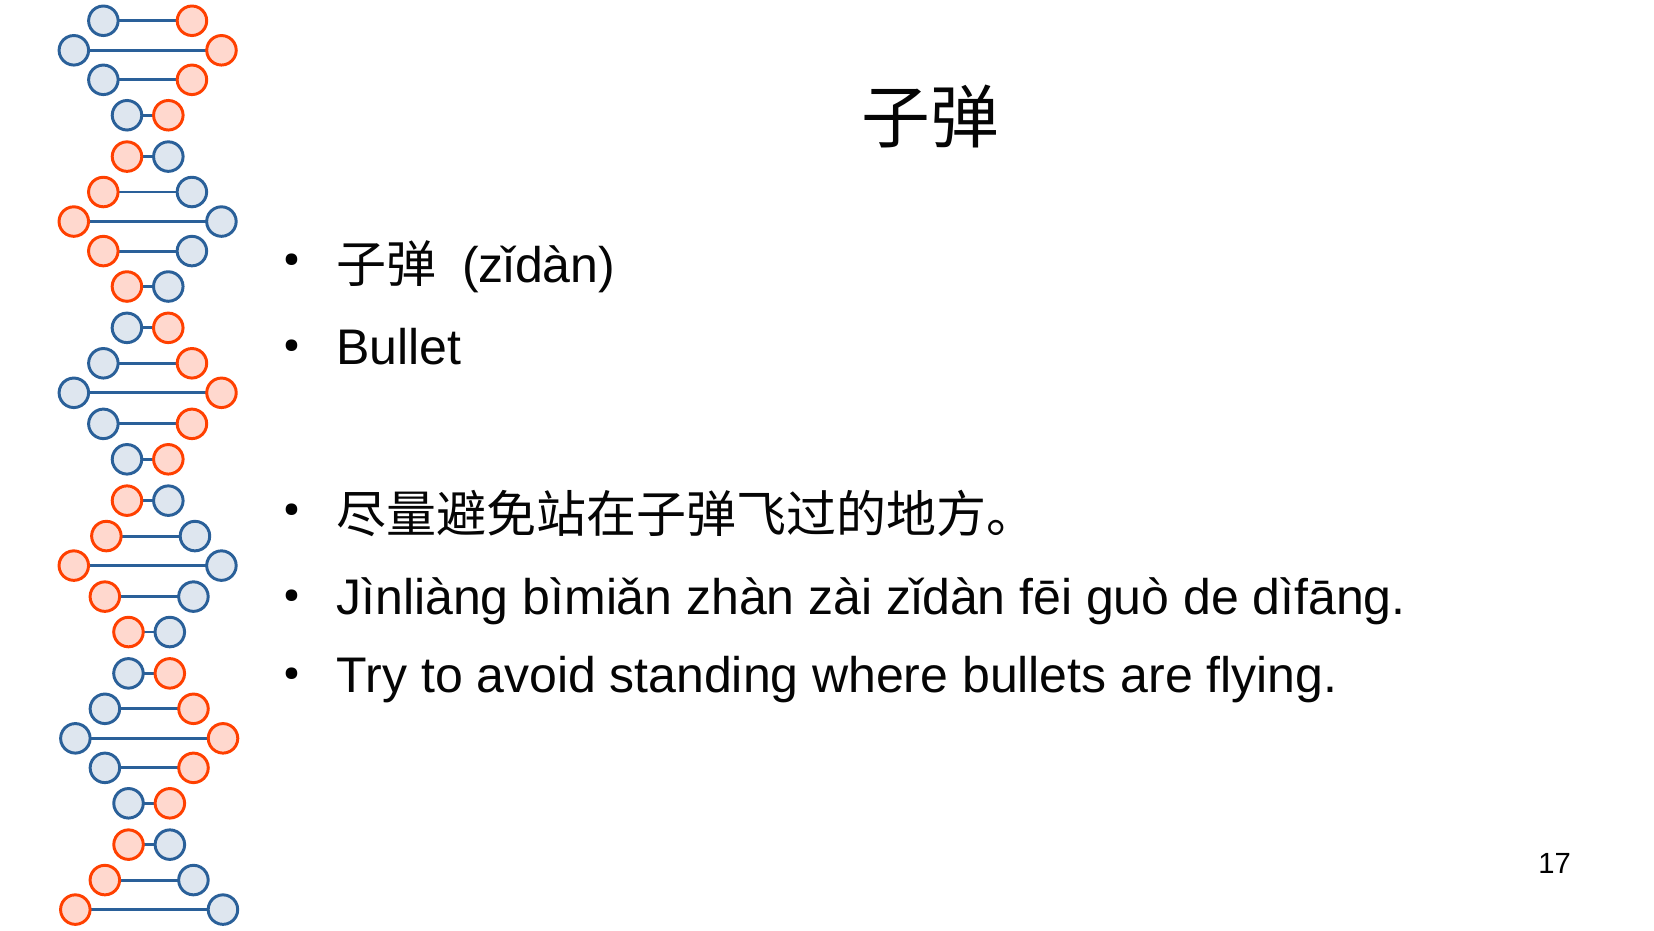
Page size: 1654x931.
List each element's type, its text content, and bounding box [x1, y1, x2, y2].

title 子弹 [265, 35, 1595, 189]
list 子弹 (zǐdàn) Bullet 尽量避免站在子弹飞过的地方。 Jìnliàng bìmiǎn zhàn zài zǐdàn fēi guò de dìfāng. Try to avoid standing where bullets are flying. [265, 224, 1595, 764]
